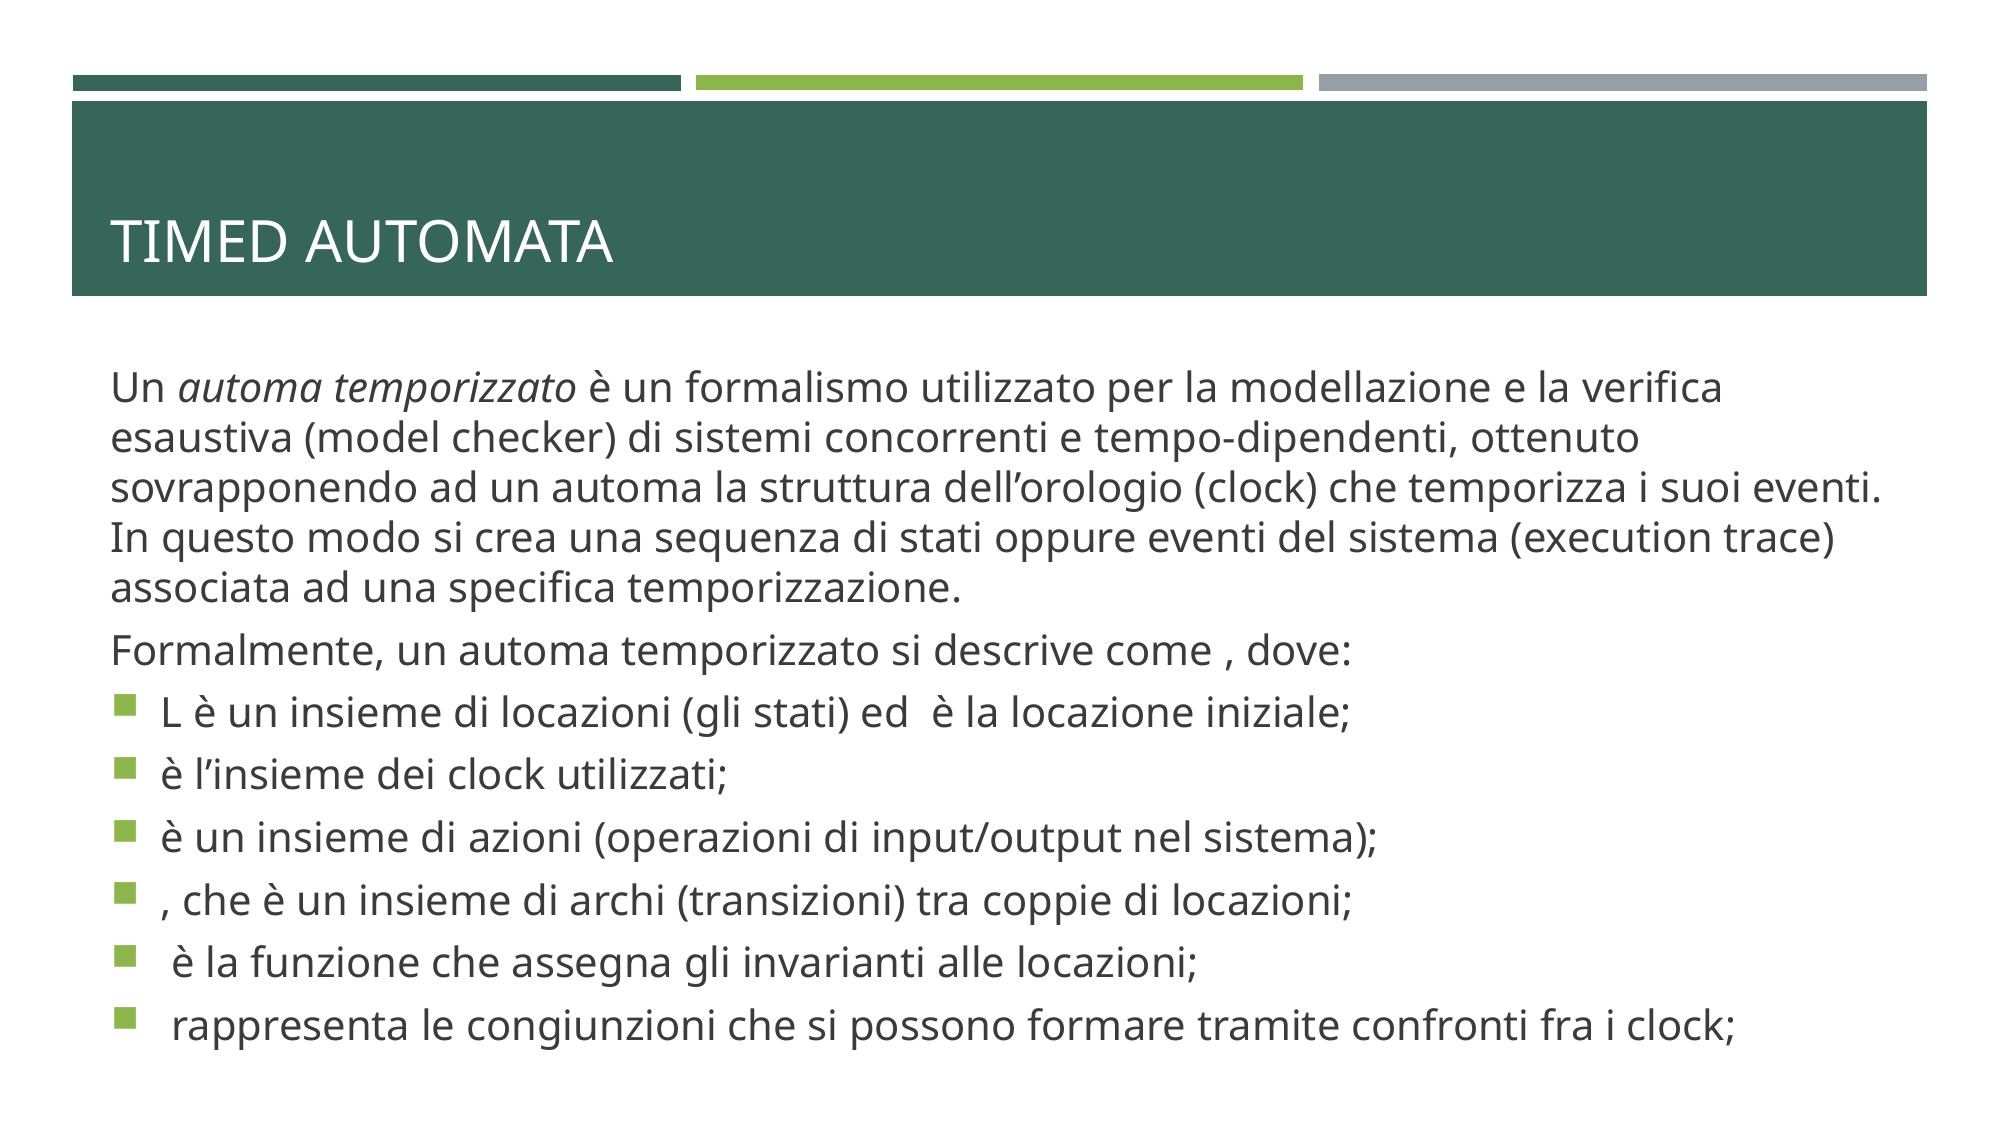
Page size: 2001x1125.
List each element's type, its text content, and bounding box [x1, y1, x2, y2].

list Un automa temporizzato è un formalismo utilizzato per la modellazione e la verifica esaustiva (model checker) di sistemi concorrenti e tempo-dipendenti, ottenuto sovrapponendo ad un automa la struttura dell’orologio (clock) che temporizza i suoi eventi. In questo modo si crea una sequenza di stati oppure eventi del sistema (execution trace) associata ad una specifica temporizzazione. Formalmente, un automa temporizzato si descrive come , dove: L è un insieme di locazioni (gli stati) ed è la locazione iniziale; è l’insieme dei clock utilizzati; è un insieme di azioni (operazioni di input/output nel sistema); , che è un insieme di archi (transizioni) tra coppie di locazioni; è la funzione che assegna gli invarianti alle locazioni; rappresenta le congiunzioni che si possono formare tramite confronti fra i clock; [95, 305, 1905, 1104]
title Timed automata [95, 115, 1905, 282]
